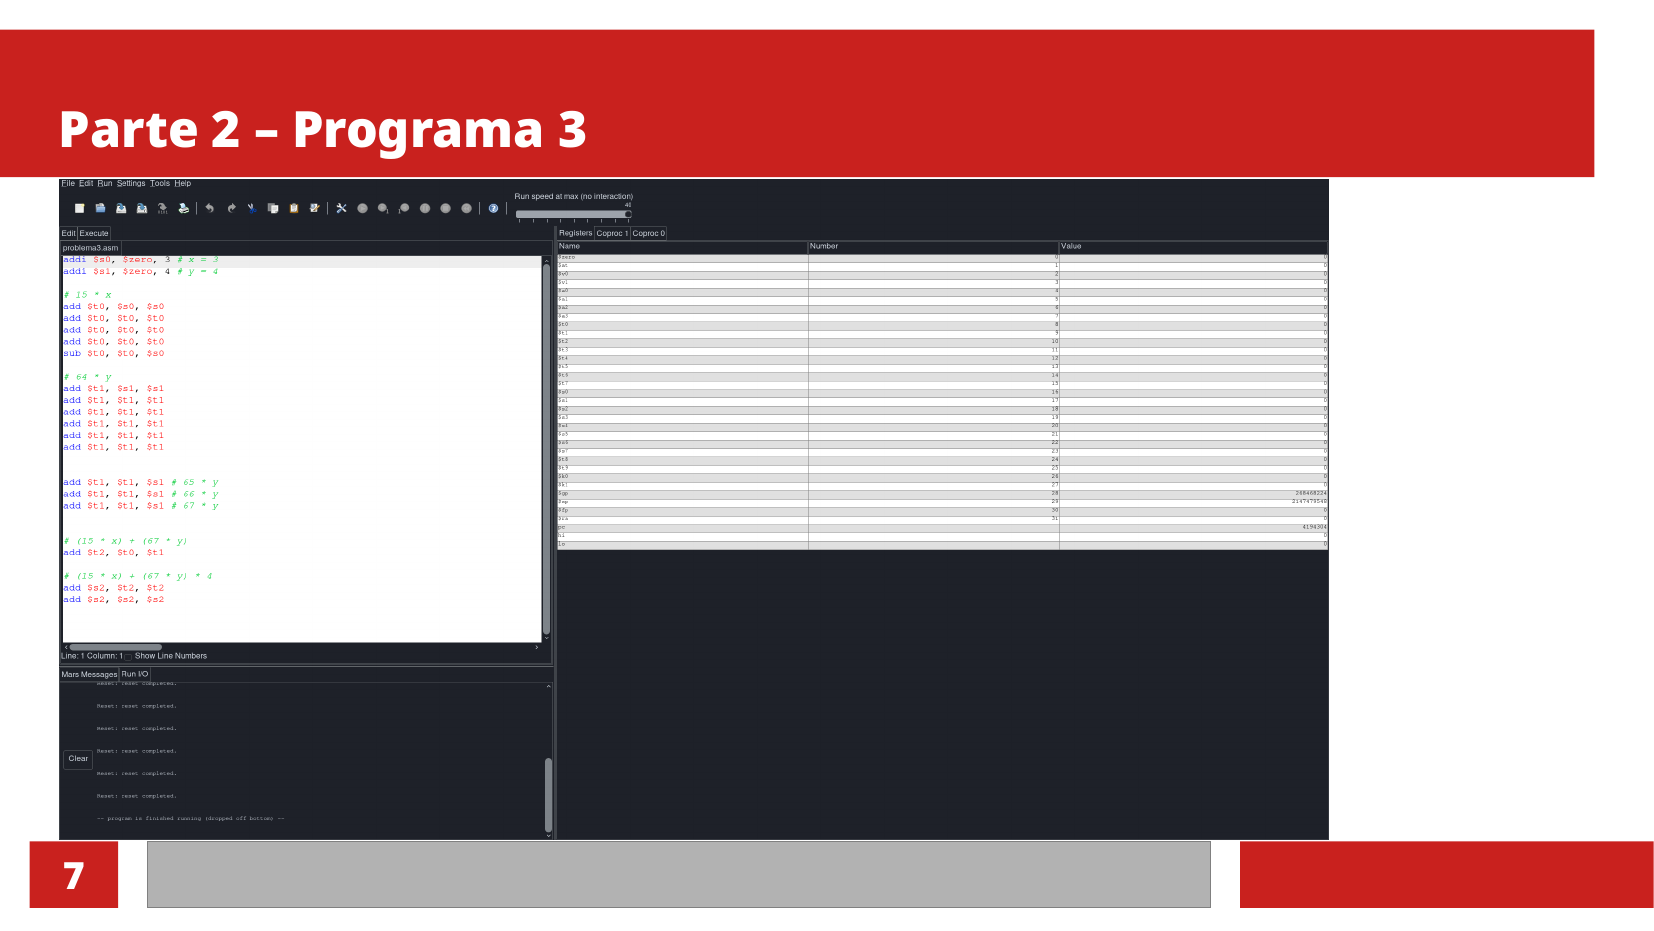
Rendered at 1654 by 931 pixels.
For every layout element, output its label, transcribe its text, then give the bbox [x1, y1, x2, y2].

picture [59, 179, 1329, 840]
title Parte 2 – Programa 3 [59, 44, 1595, 163]
